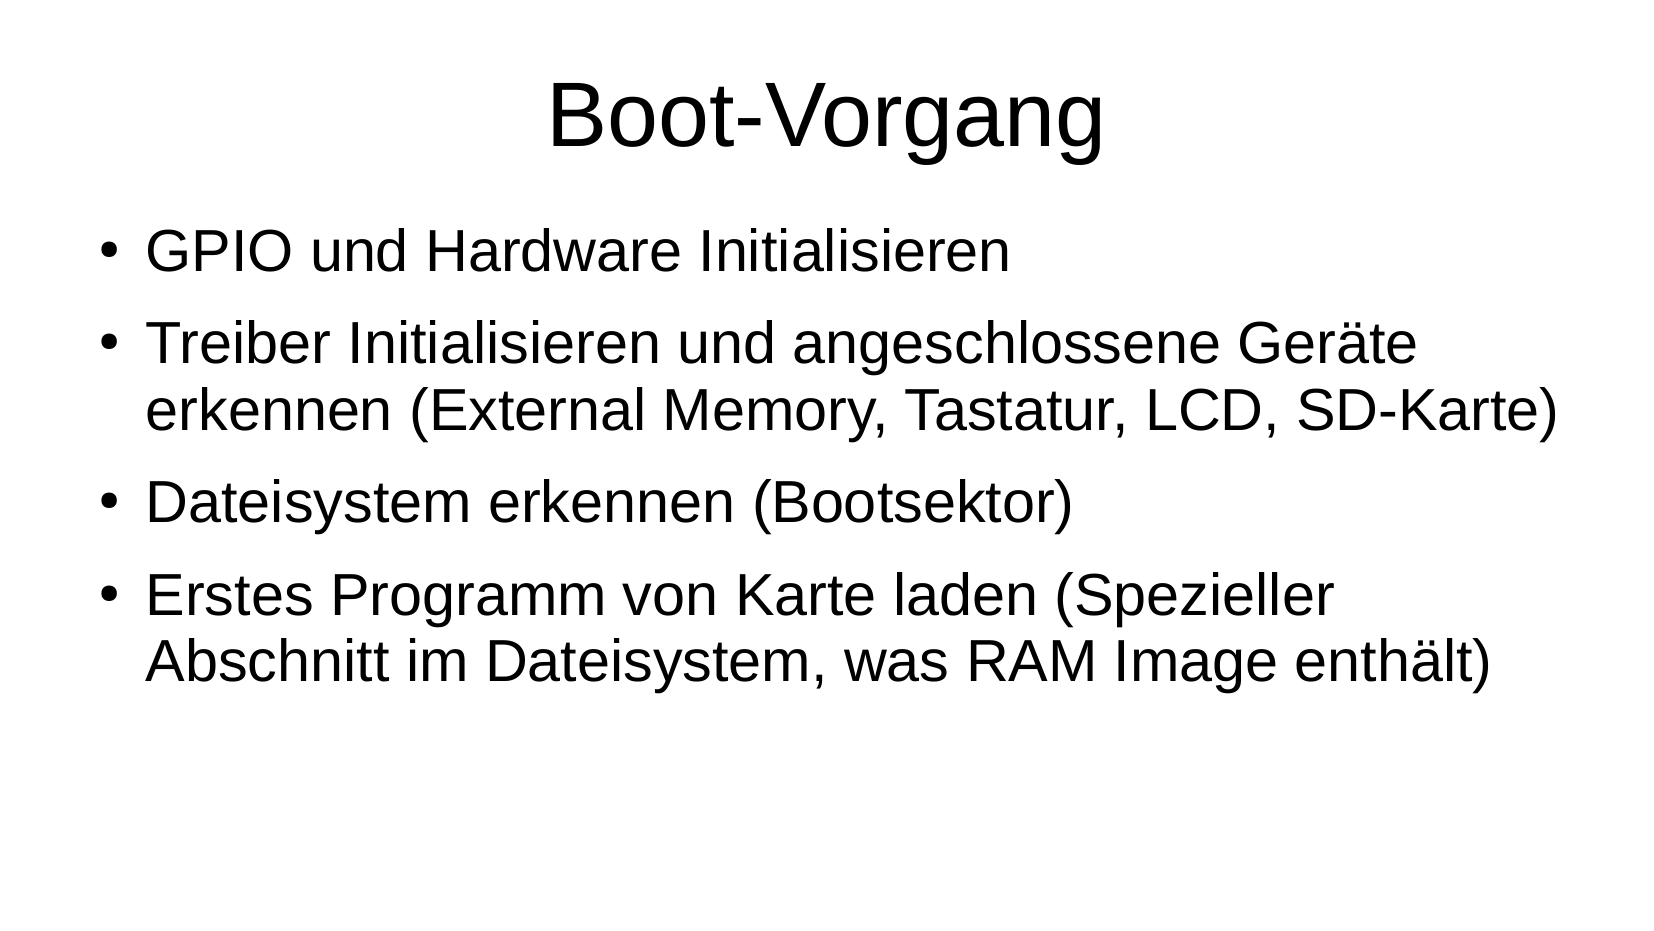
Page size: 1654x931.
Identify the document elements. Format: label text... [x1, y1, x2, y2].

title Boot-Vorgang [82, 37, 1571, 193]
list GPIO und Hardware Initialisieren Treiber Initialisieren und angeschlossene Geräte erkennen (External Memory, Tastatur, LCD, SD-Karte) Dateisystem erkennen (Bootsektor) Erstes Programm von Karte laden (Spezieller Abschnitt im Dateisystem, was RAM Image enthält) [82, 217, 1571, 758]
